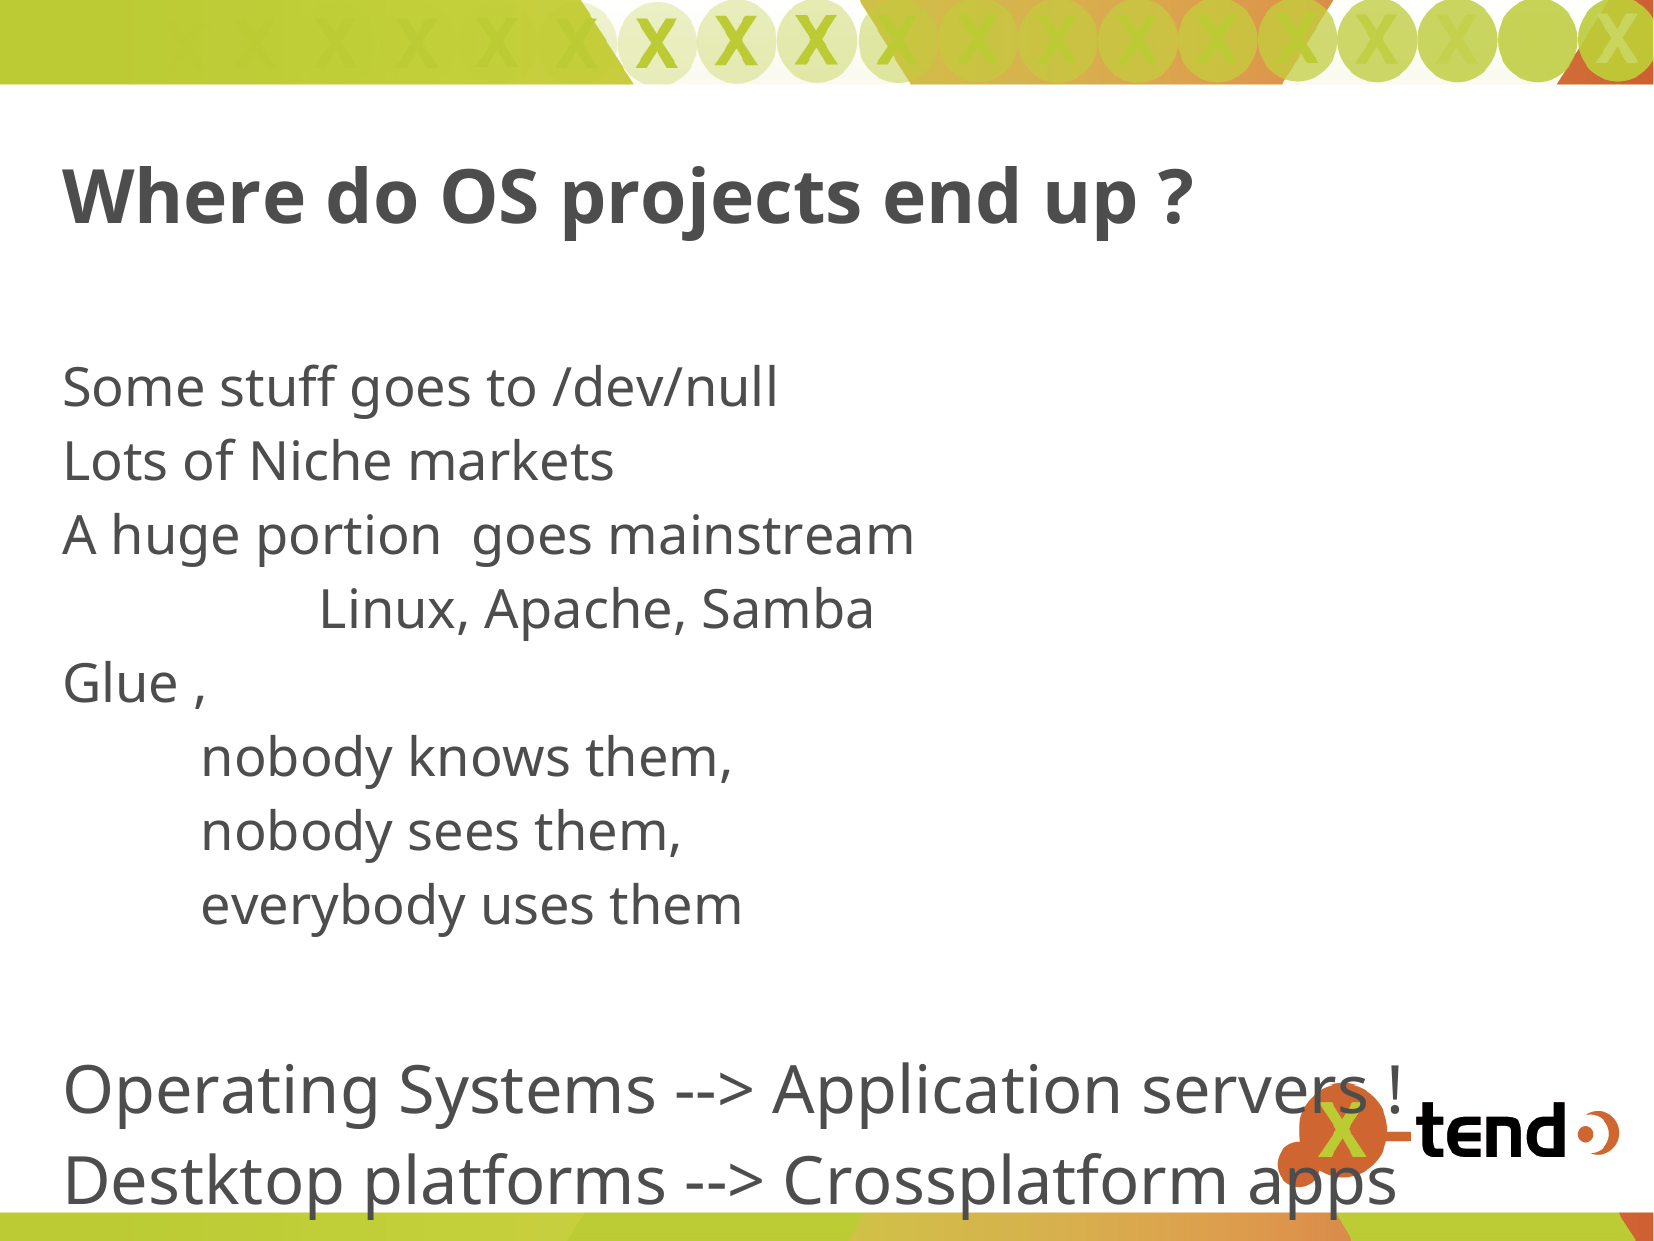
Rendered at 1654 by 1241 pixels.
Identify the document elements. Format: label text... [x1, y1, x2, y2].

picture [0, 0, 1654, 1241]
text_box Where do OS projects end up ? Some stuff goes to /dev/null Lots of Niche markets A huge portion goes mainstream Linux, Apache, Samba Glue , nobody knows them, nobody sees them, everybody uses them Operating Systems --> Application servers ! Destktop platforms --> Crossplatform apps [47, 135, 1618, 1241]
